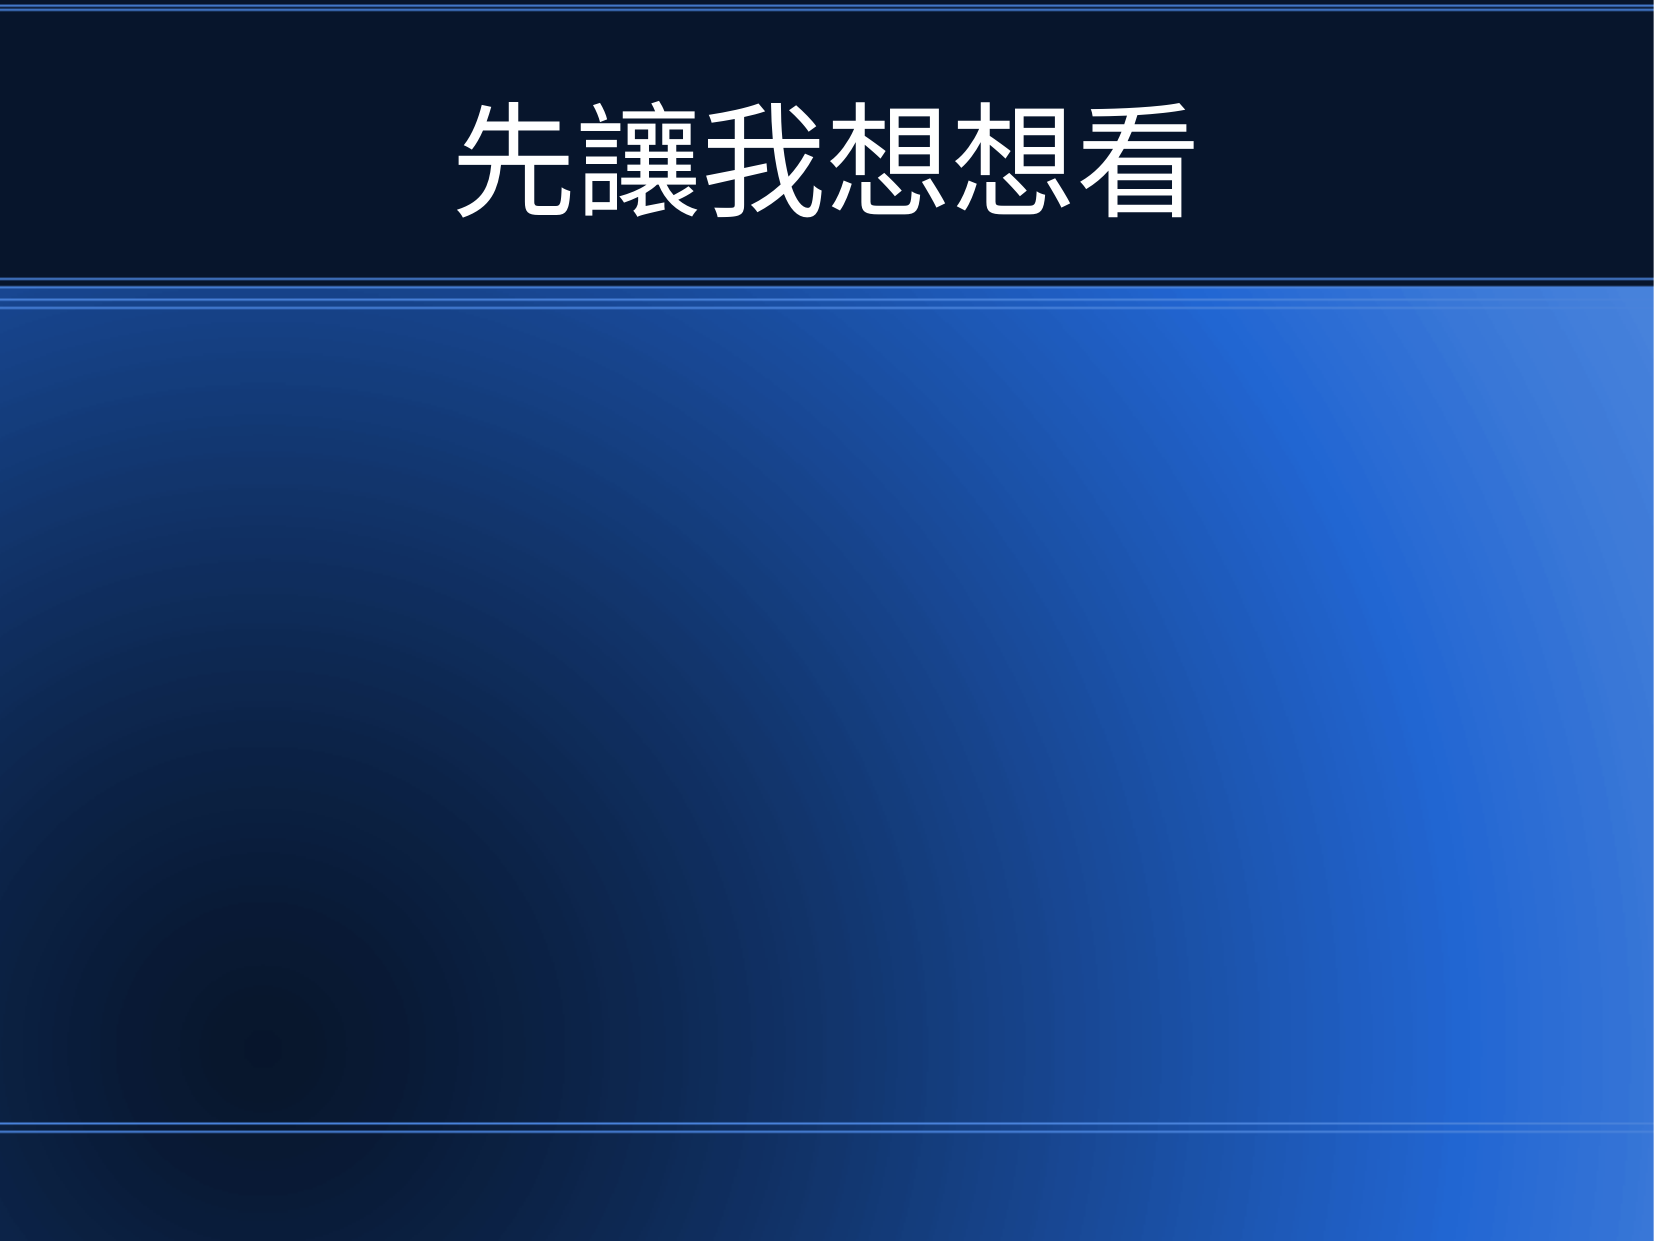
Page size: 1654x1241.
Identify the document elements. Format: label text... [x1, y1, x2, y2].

title 先讓我想想看 [82, 49, 1571, 257]
picture [0, 0, 1654, 1241]
